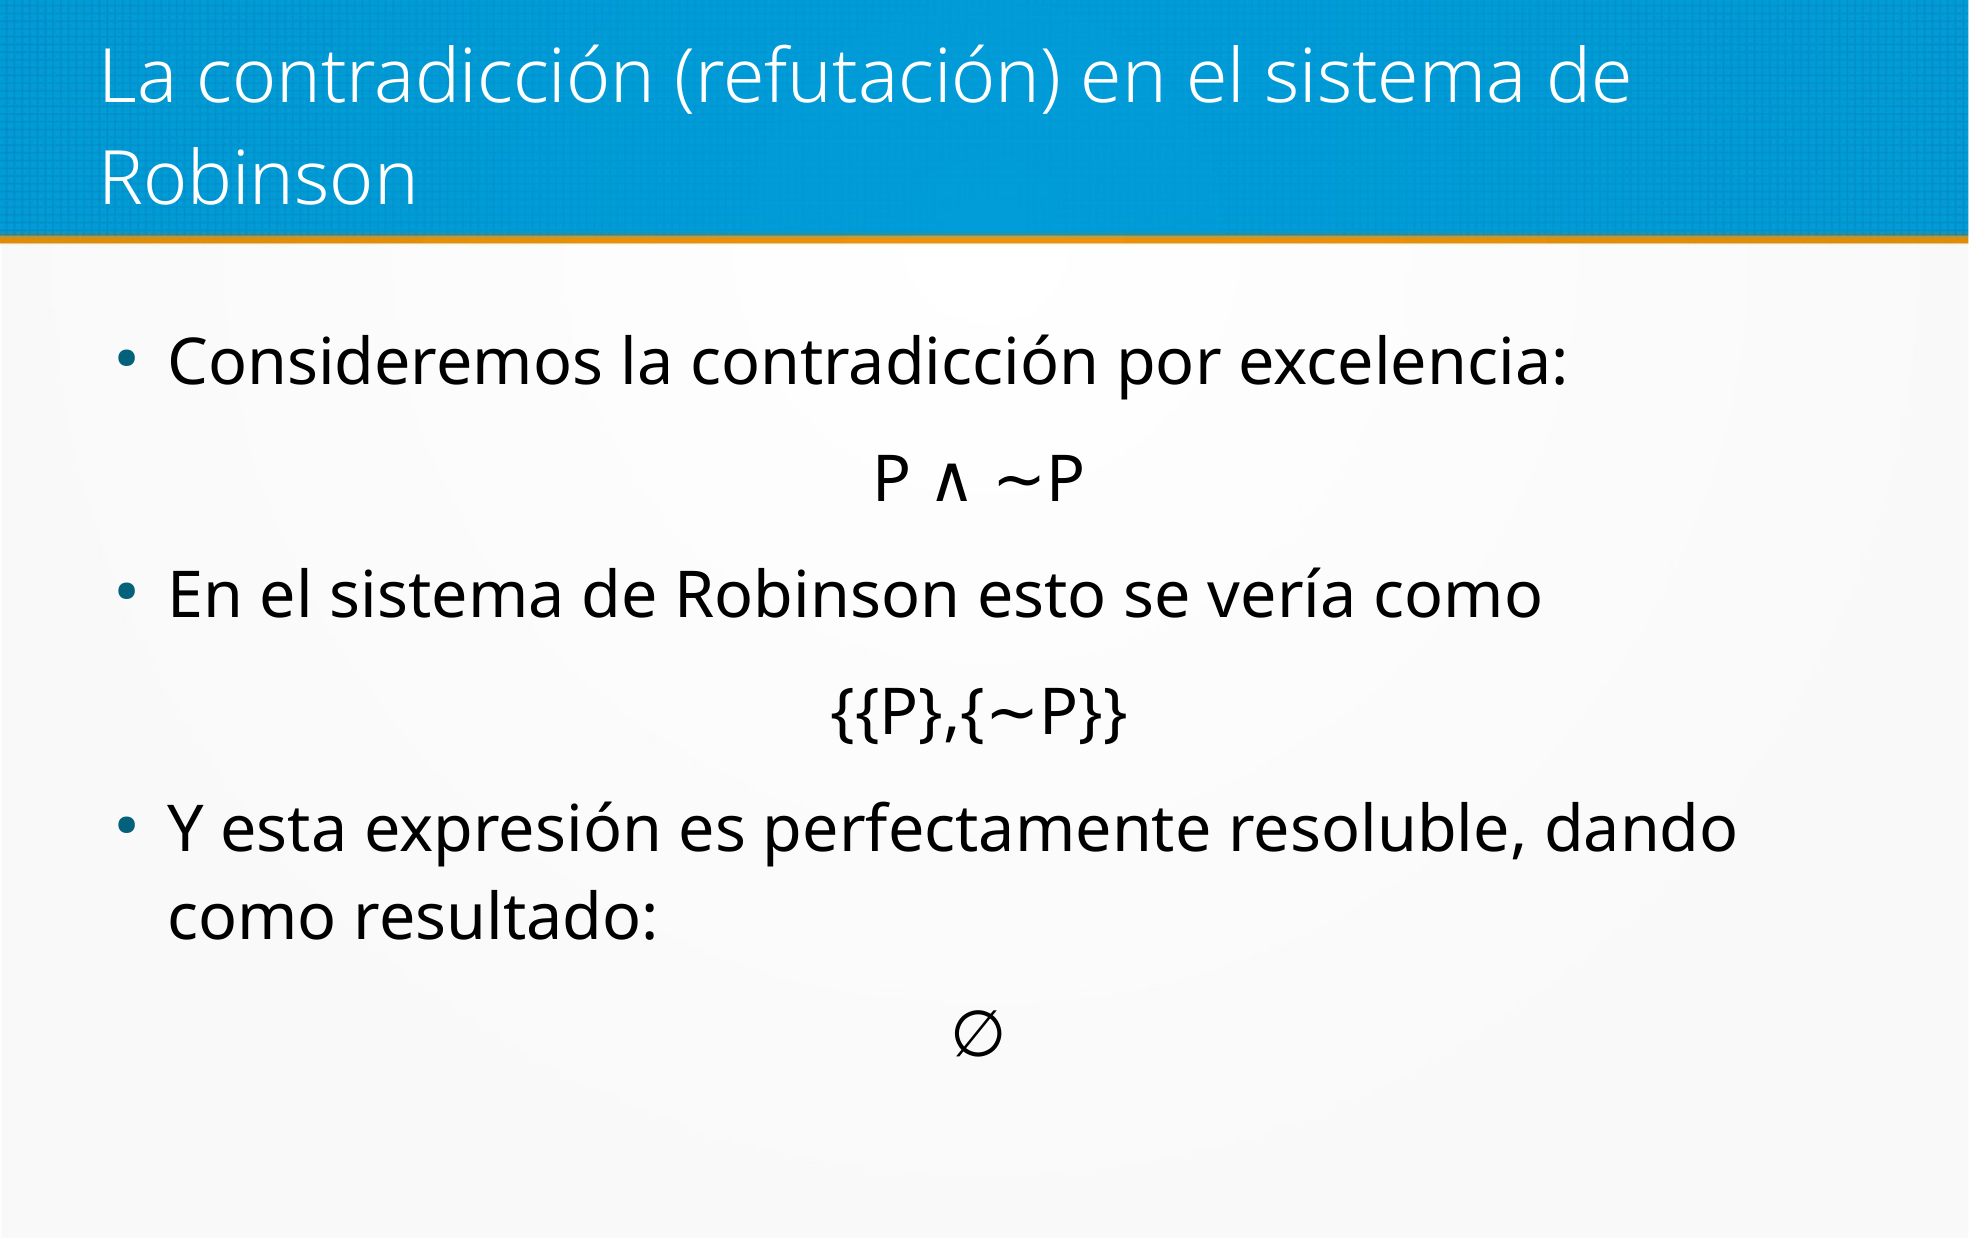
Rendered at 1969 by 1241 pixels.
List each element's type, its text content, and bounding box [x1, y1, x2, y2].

list Consideremos la contradicción por excelencia: P ∧ ∼P En el sistema de Robinson esto se vería como {{P},{∼P}} Y esta expresión es perfectamente resoluble, dando como resultado: ∅ [98, 315, 1861, 1081]
title La contradicción (refutación) en el sistema de Robinson [98, 19, 1870, 227]
picture [0, 233, 1969, 1241]
